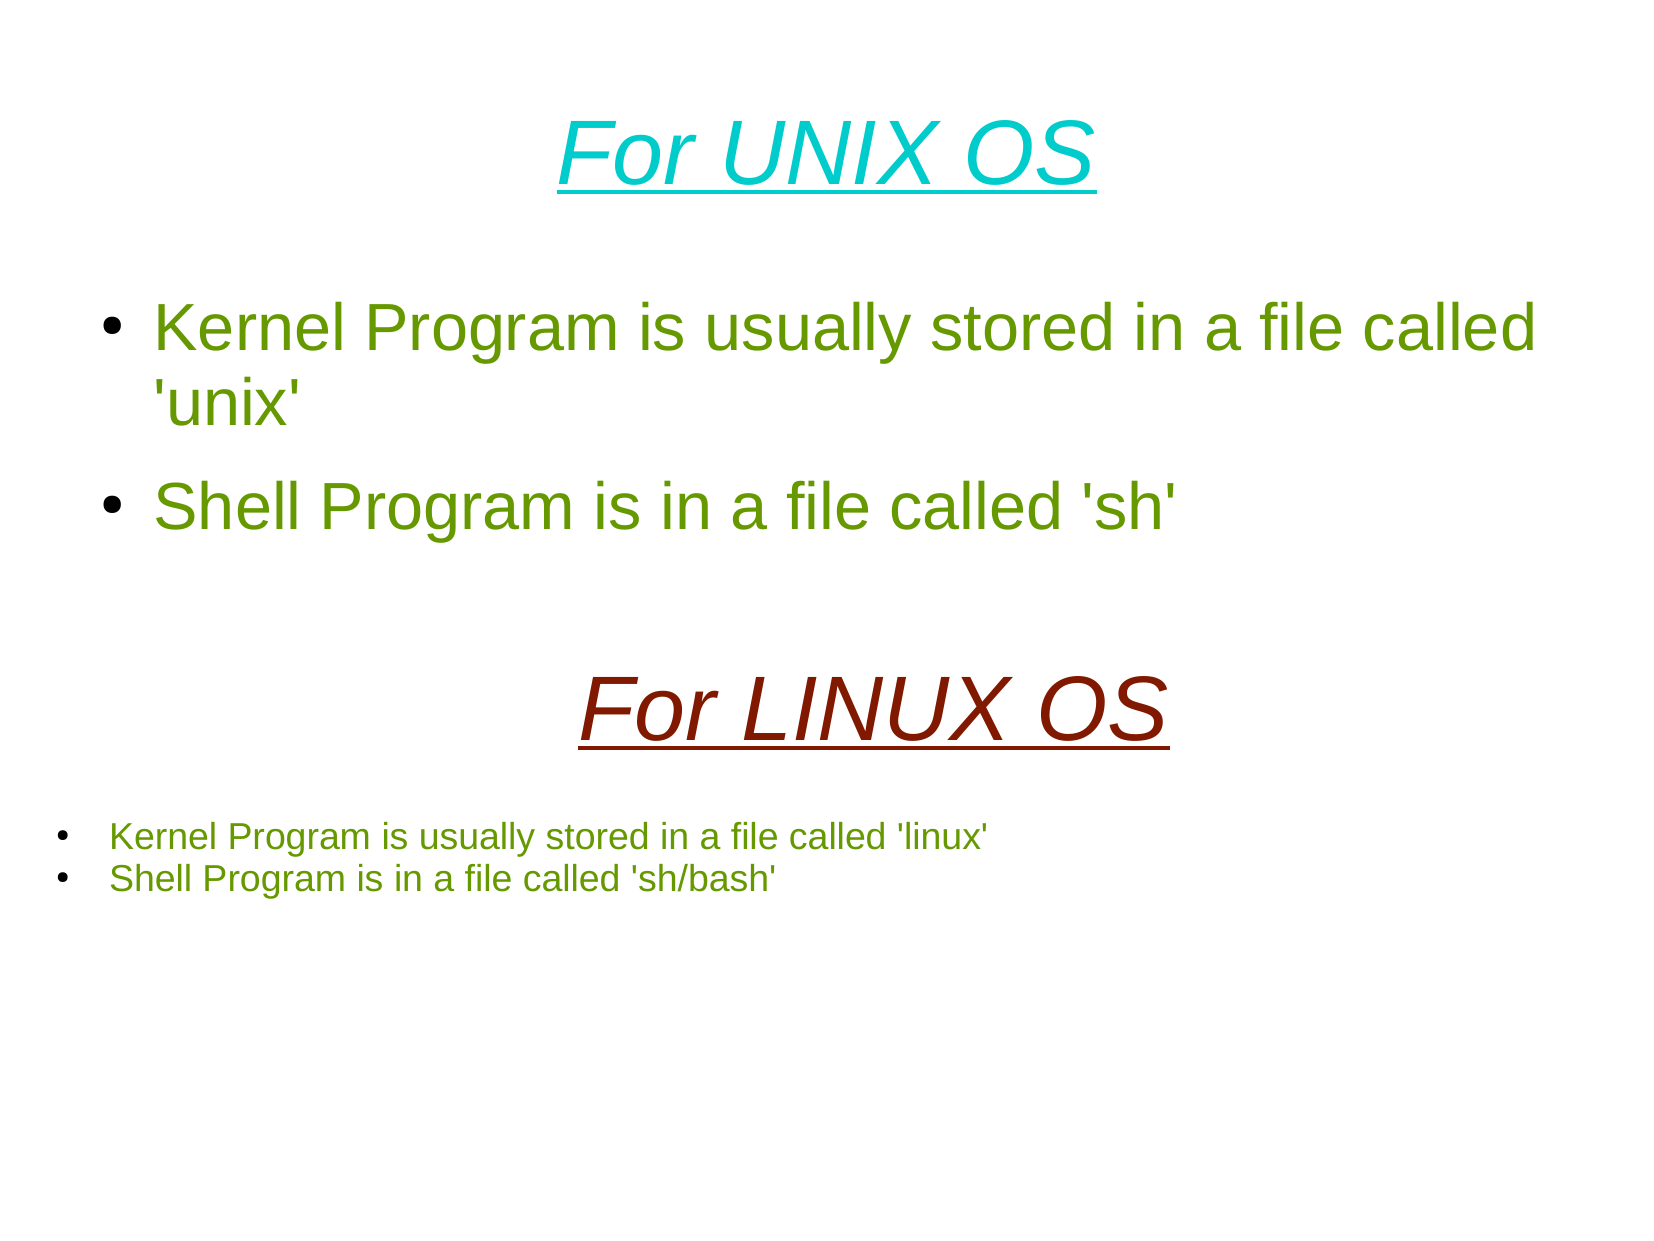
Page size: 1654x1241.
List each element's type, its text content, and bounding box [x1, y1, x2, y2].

text_box Kernel Program is usually stored in a file called 'linux' Shell Program is in a file called 'sh/bash' [23, 808, 1654, 1182]
text_box For LINUX OS [519, 625, 1229, 792]
list Kernel Program is usually stored in a file called 'unix' Shell Program is in a file called 'sh' [82, 290, 1571, 808]
title For UNIX OS [82, 49, 1571, 257]
